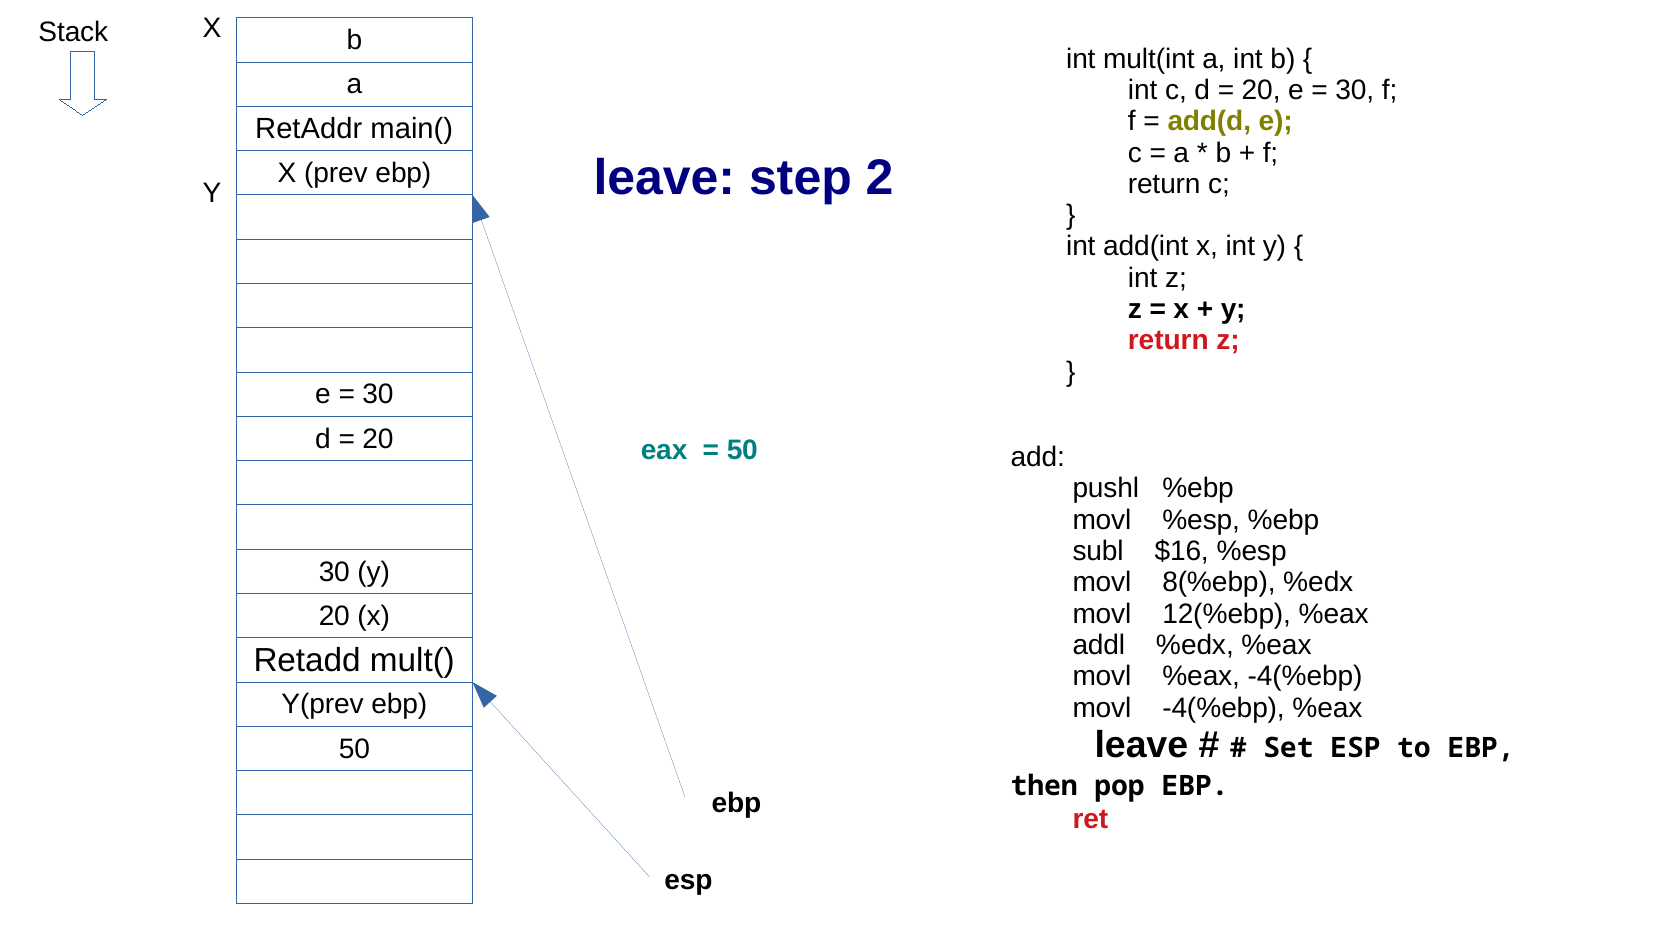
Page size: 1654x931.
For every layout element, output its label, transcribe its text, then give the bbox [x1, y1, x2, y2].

text_box esp [649, 856, 780, 903]
text_box leave: step 2 [578, 141, 957, 213]
text_box int mult(int a, int b) { int c, d = 20, e = 30, f; f = add(d, e); c = a * b + f; return c; } int add(int x, int y) { int z; z = x + y; return z; } [1051, 35, 1529, 395]
text_box 20 (x) [236, 593, 473, 637]
text_box X (prev ebp) [236, 150, 473, 194]
text_box Y(prev ebp) [236, 682, 473, 726]
text_box b [236, 17, 473, 62]
text_box add: pushl %ebp movl %esp, %ebp subl $16, %esp movl 8(%ebp), %edx movl 12(%ebp), %eax addl %edx, %eax movl %eax, -4(%ebp) movl -4(%ebp), %eax leave # # Set ESP to EBP, then pop EBP. ret [995, 434, 1571, 868]
text_box 30 (y) [236, 549, 473, 593]
text_box d = 20 [236, 416, 473, 461]
text_box Stack [23, 8, 154, 55]
text_box e = 30 [236, 373, 473, 416]
text_box Retadd mult() [236, 637, 473, 682]
text_box 50 [236, 726, 473, 770]
text_box eax = 50 [625, 426, 1123, 473]
text_box RetAddr main() [236, 106, 473, 150]
text_box ebp [696, 779, 827, 826]
text_box X [129, 4, 237, 51]
text_box a [236, 62, 473, 106]
text_box Y [129, 169, 237, 217]
